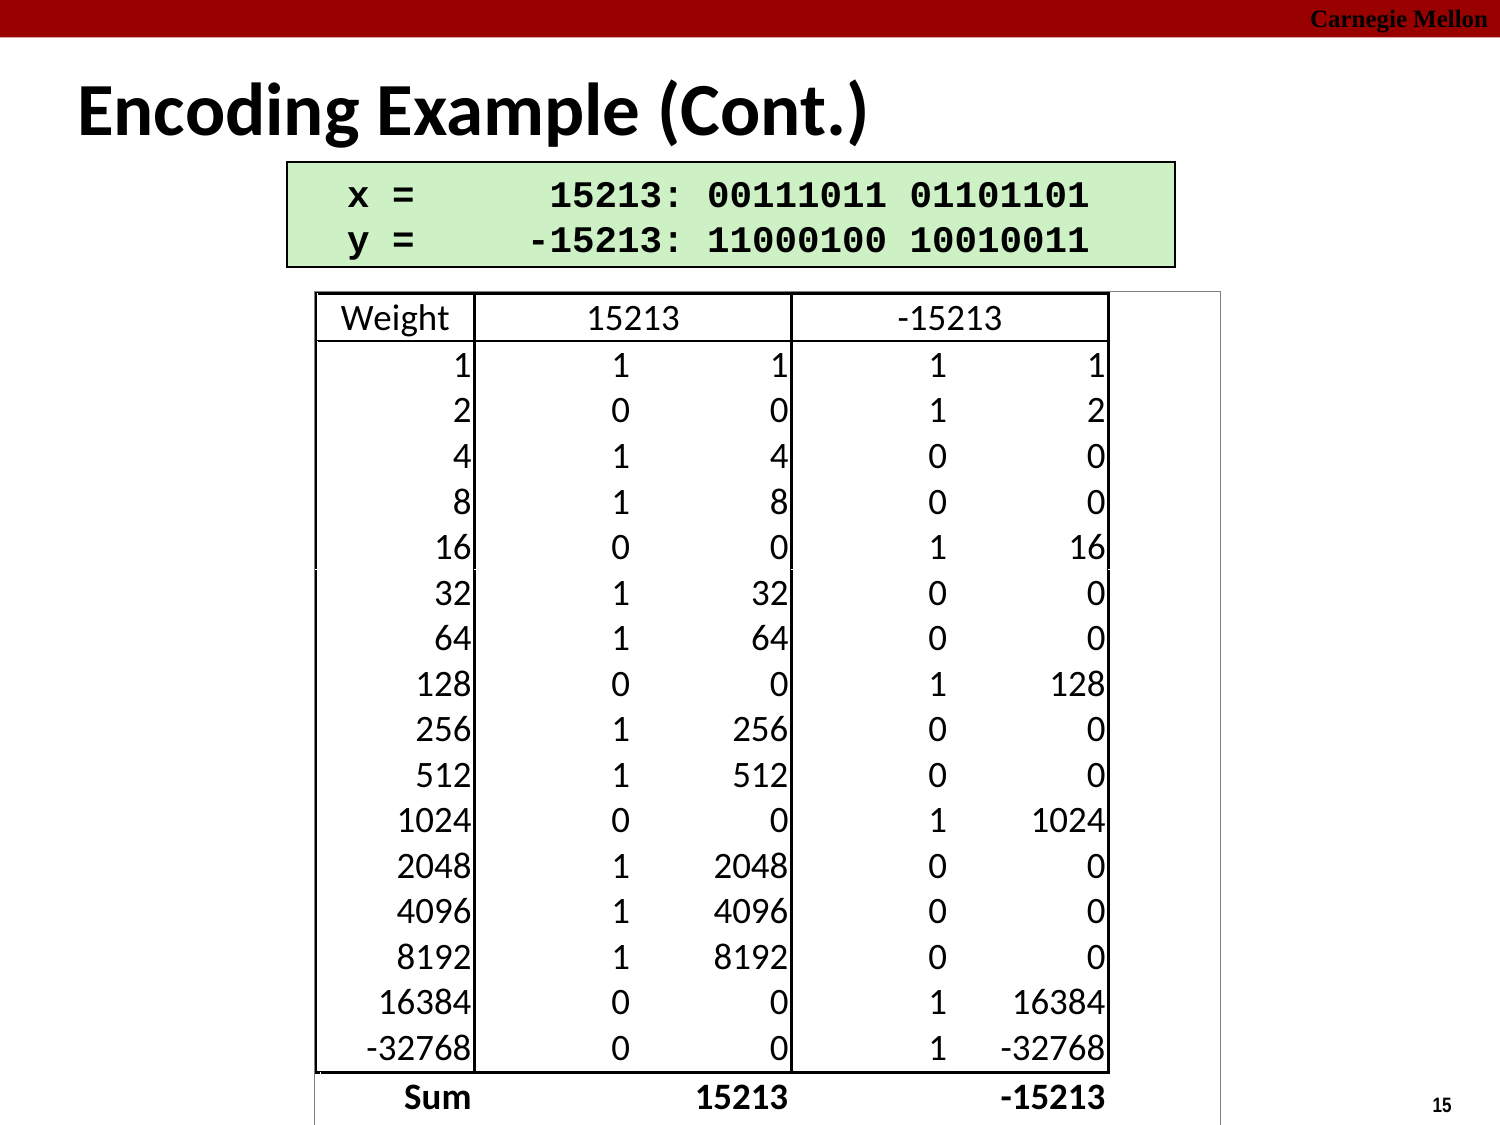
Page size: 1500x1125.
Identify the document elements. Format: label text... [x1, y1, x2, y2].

title Encoding Example (Cont.) [62, 53, 1131, 148]
picture [314, 291, 1221, 1125]
text_box x = 15213: 00111011 01101101 y = -15213: 11000100 10010011 [287, 162, 1175, 268]
